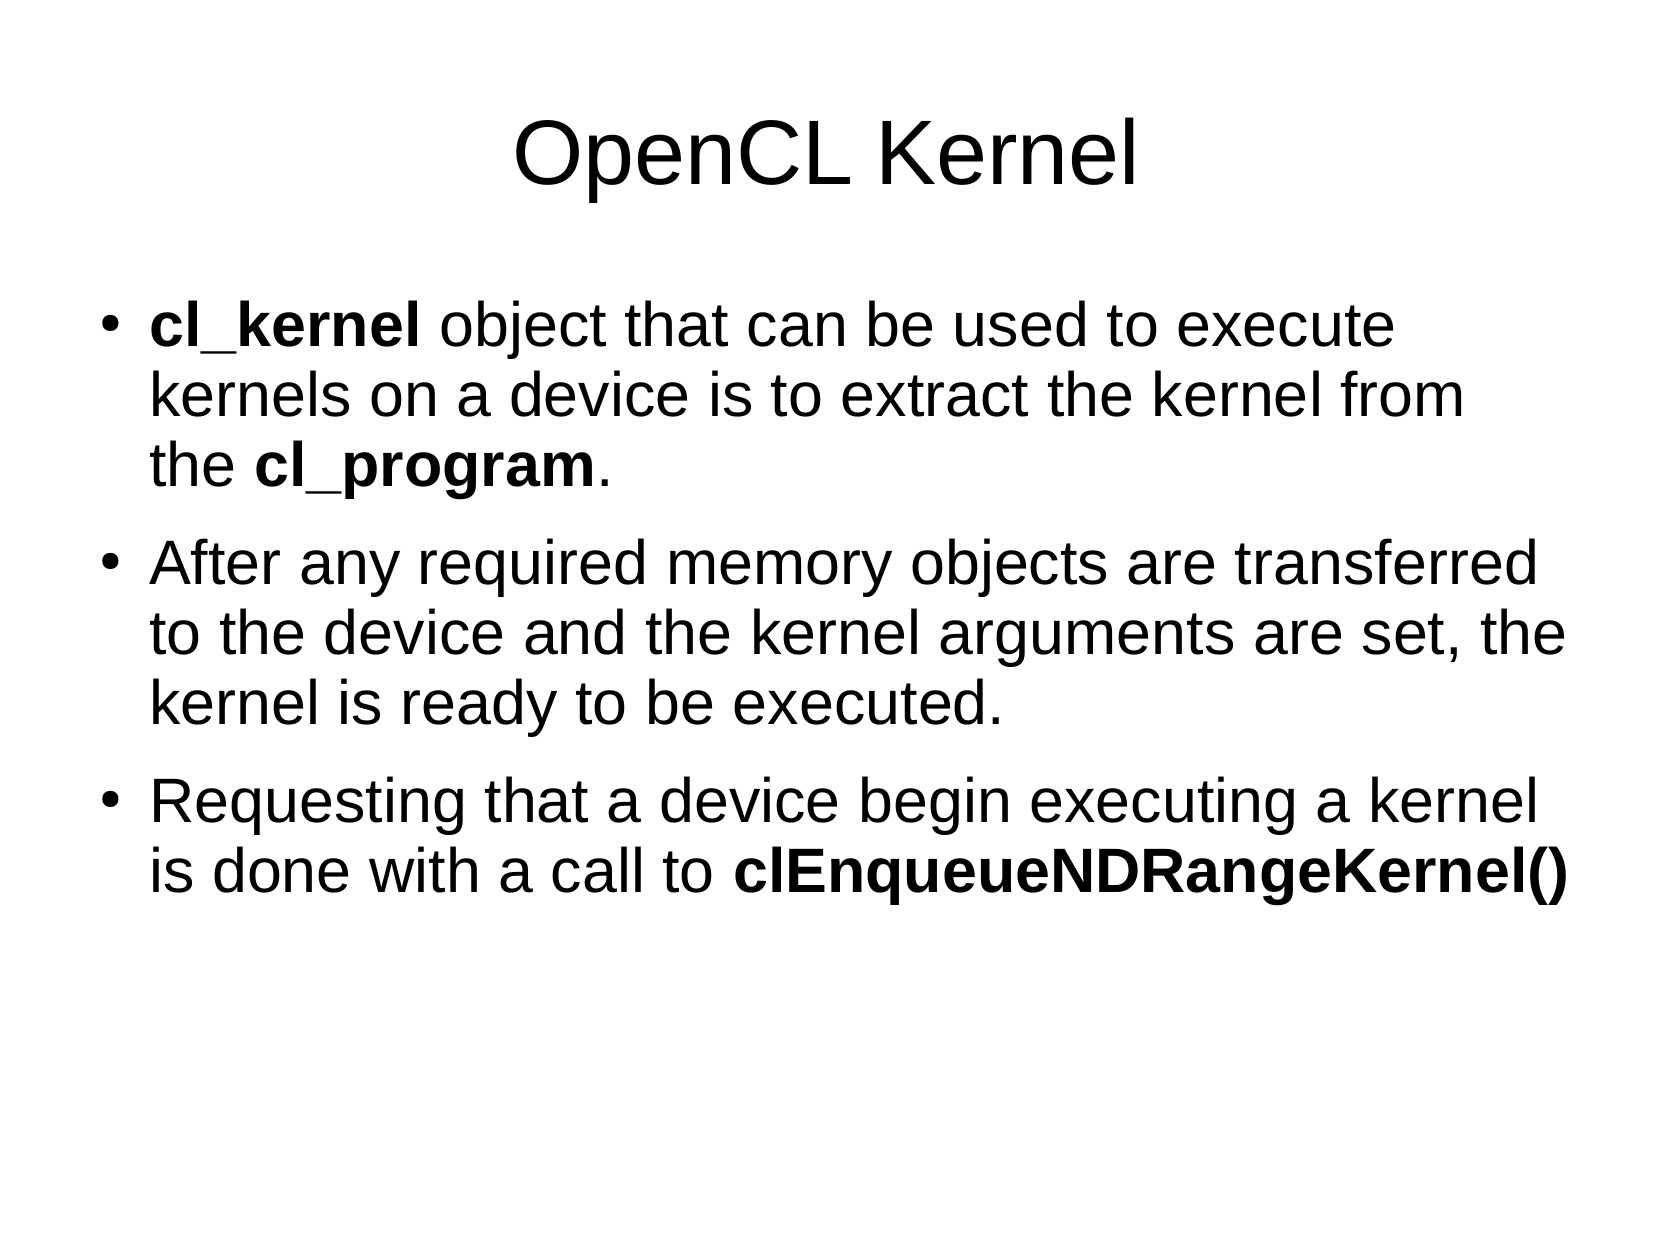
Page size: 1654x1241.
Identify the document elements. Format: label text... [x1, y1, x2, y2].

title OpenCL Kernel [82, 49, 1571, 257]
list cl_kernel object that can be used to execute kernels on a device is to extract the kernel from the cl_program. After any required memory objects are transferred to the device and the kernel arguments are set, the kernel is ready to be executed. Requesting that a device begin executing a kernel is done with a call to clEnqueueNDRangeKernel() [82, 290, 1571, 1010]
